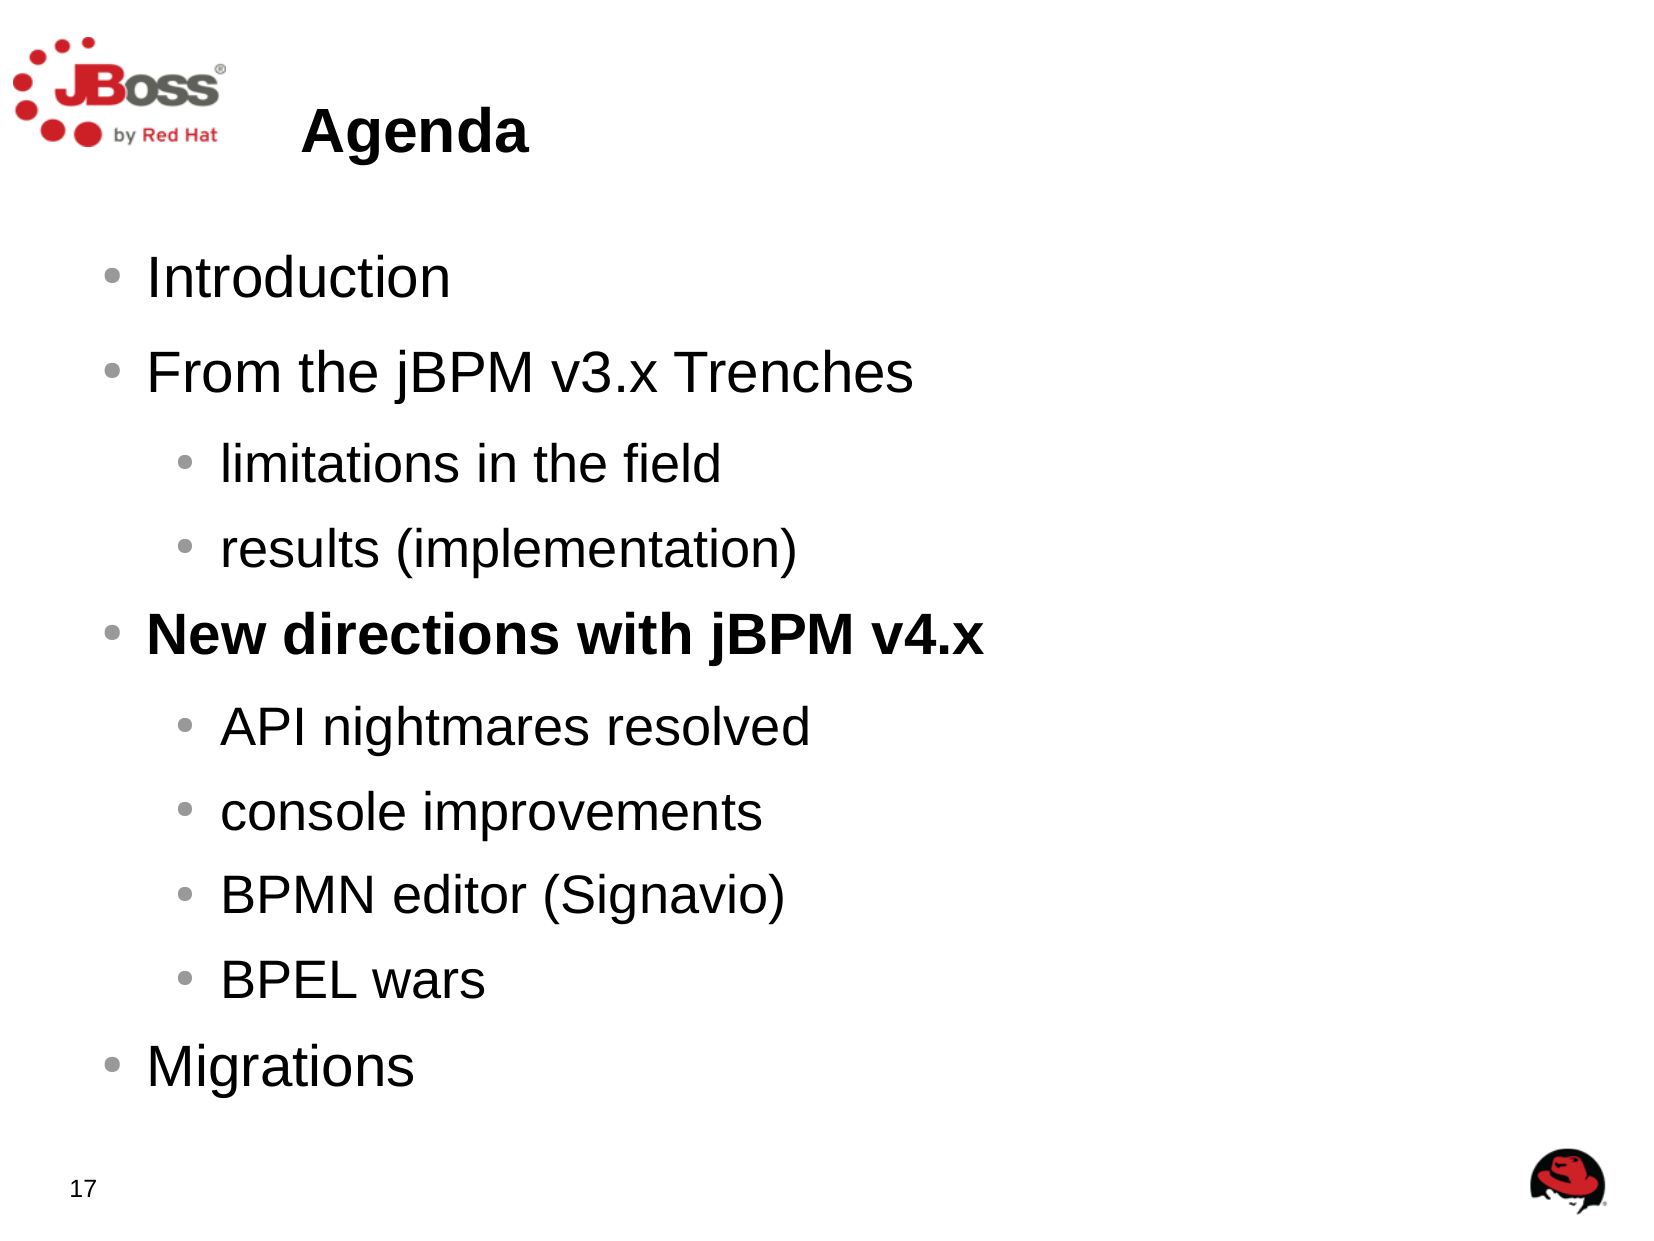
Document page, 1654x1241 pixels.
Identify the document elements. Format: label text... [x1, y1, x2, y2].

picture [13, 37, 226, 147]
list Introduction From the jBPM v3.x Trenches limitations in the field results (implementation) New directions with jBPM v4.x API nightmares resolved console improvements BPMN editor (Signavio) BPEL wars Migrations [86, 244, 1576, 1099]
title Agenda [300, 45, 1571, 218]
picture [1529, 1146, 1613, 1224]
